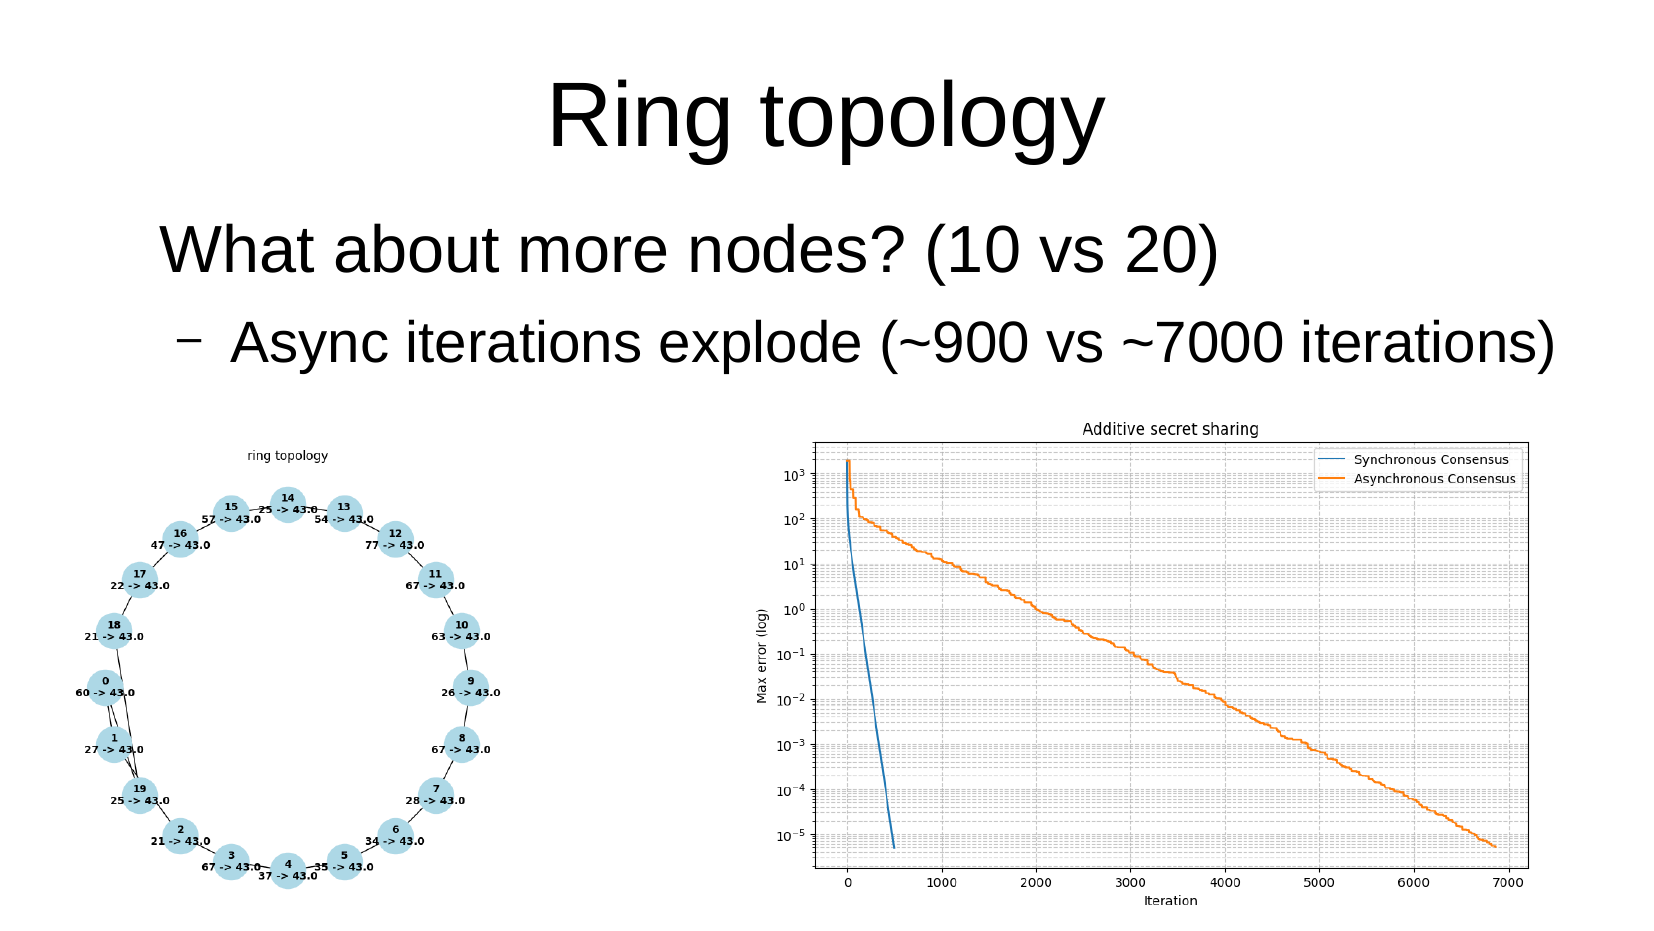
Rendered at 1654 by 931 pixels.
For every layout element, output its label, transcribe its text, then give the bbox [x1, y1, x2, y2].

picture [59, 442, 515, 916]
list What about more nodes? (10 vs 20) Async iterations explode (~900 vs ~7000 iterations) [88, 211, 1577, 752]
picture [747, 412, 1536, 916]
title Ring topology [82, 37, 1571, 193]
